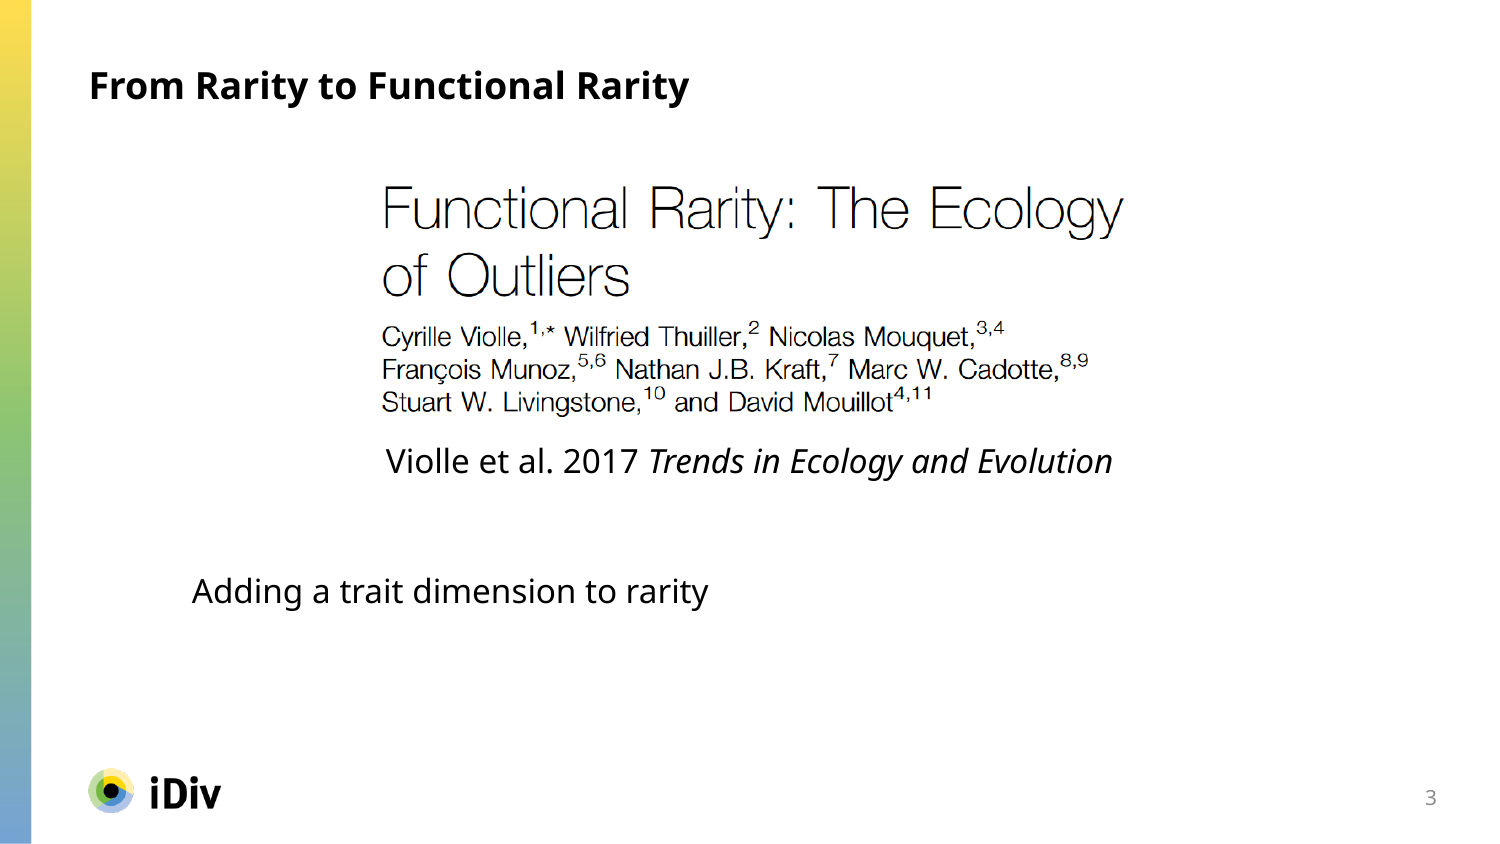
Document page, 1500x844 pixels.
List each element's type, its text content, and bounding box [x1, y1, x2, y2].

slide_number <numéro> [1240, 767, 1437, 813]
list From Rarity to Functional Rarity [88, 61, 1437, 157]
picture [0, 0, 1500, 844]
text_box Violle et al. 2017 Trends in Ecology and Evolution [277, 431, 1223, 491]
text_box Adding a trait dimension to rarity [177, 561, 827, 657]
